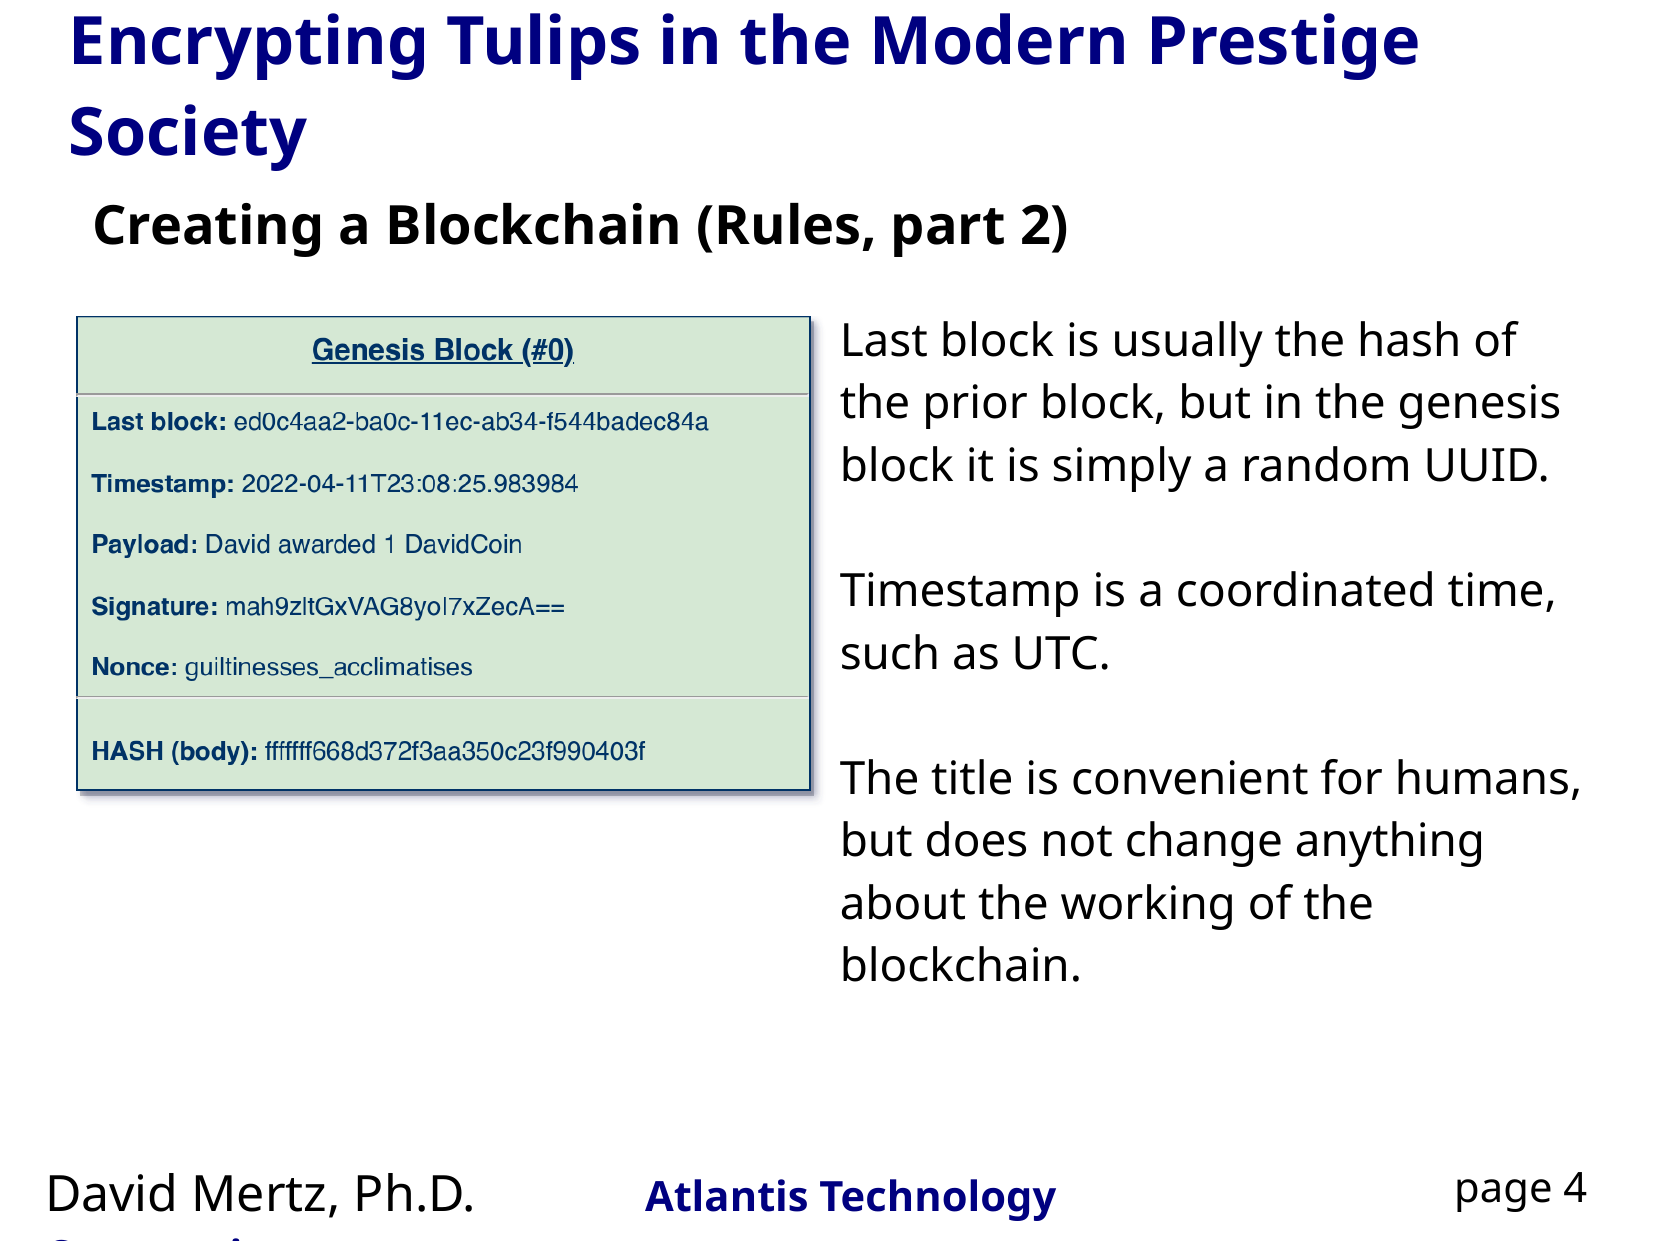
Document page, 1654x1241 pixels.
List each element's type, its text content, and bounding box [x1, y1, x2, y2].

picture [76, 316, 834, 827]
list Creating a Blockchain (Rules, part 2) [92, 186, 1561, 255]
text_box Last block is usually the hash of the prior block, but in the genesis block it is simply a random UUID. Timestamp is a coordinated time, such as UTC. The title is convenient for humans, but does not change anything about the working of the blockchain. [825, 300, 1606, 1116]
